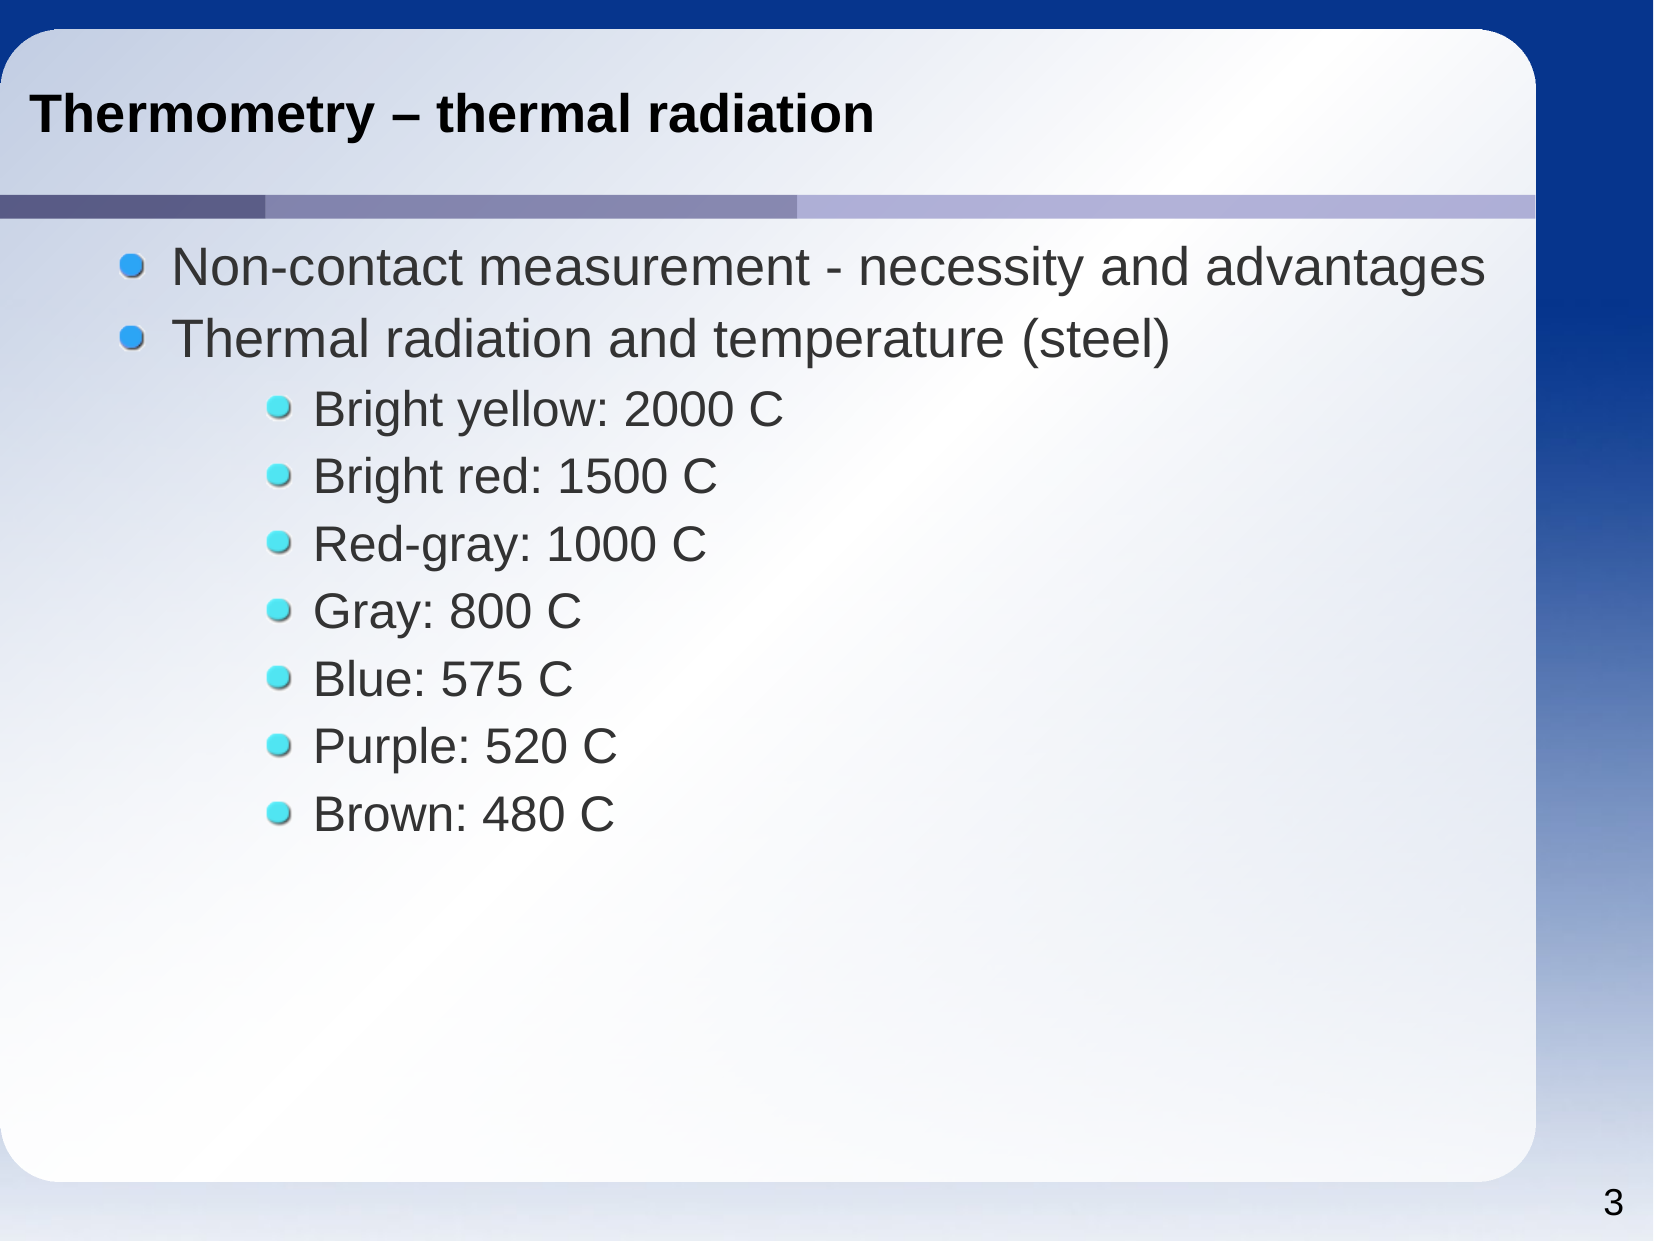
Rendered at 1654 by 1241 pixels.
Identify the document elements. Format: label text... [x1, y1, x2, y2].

title Thermometry – thermal radiation [29, 49, 1506, 178]
picture [0, 0, 1654, 1241]
list Non-contact measurement - necessity and advantages Thermal radiation and temperature (steel) Bright yellow: 2000 C Bright red: 1500 C Red-gray: 1000 C Gray: 800 C Blue: 575 C Purple: 520 C Brown: 480 C [29, 236, 1506, 1152]
